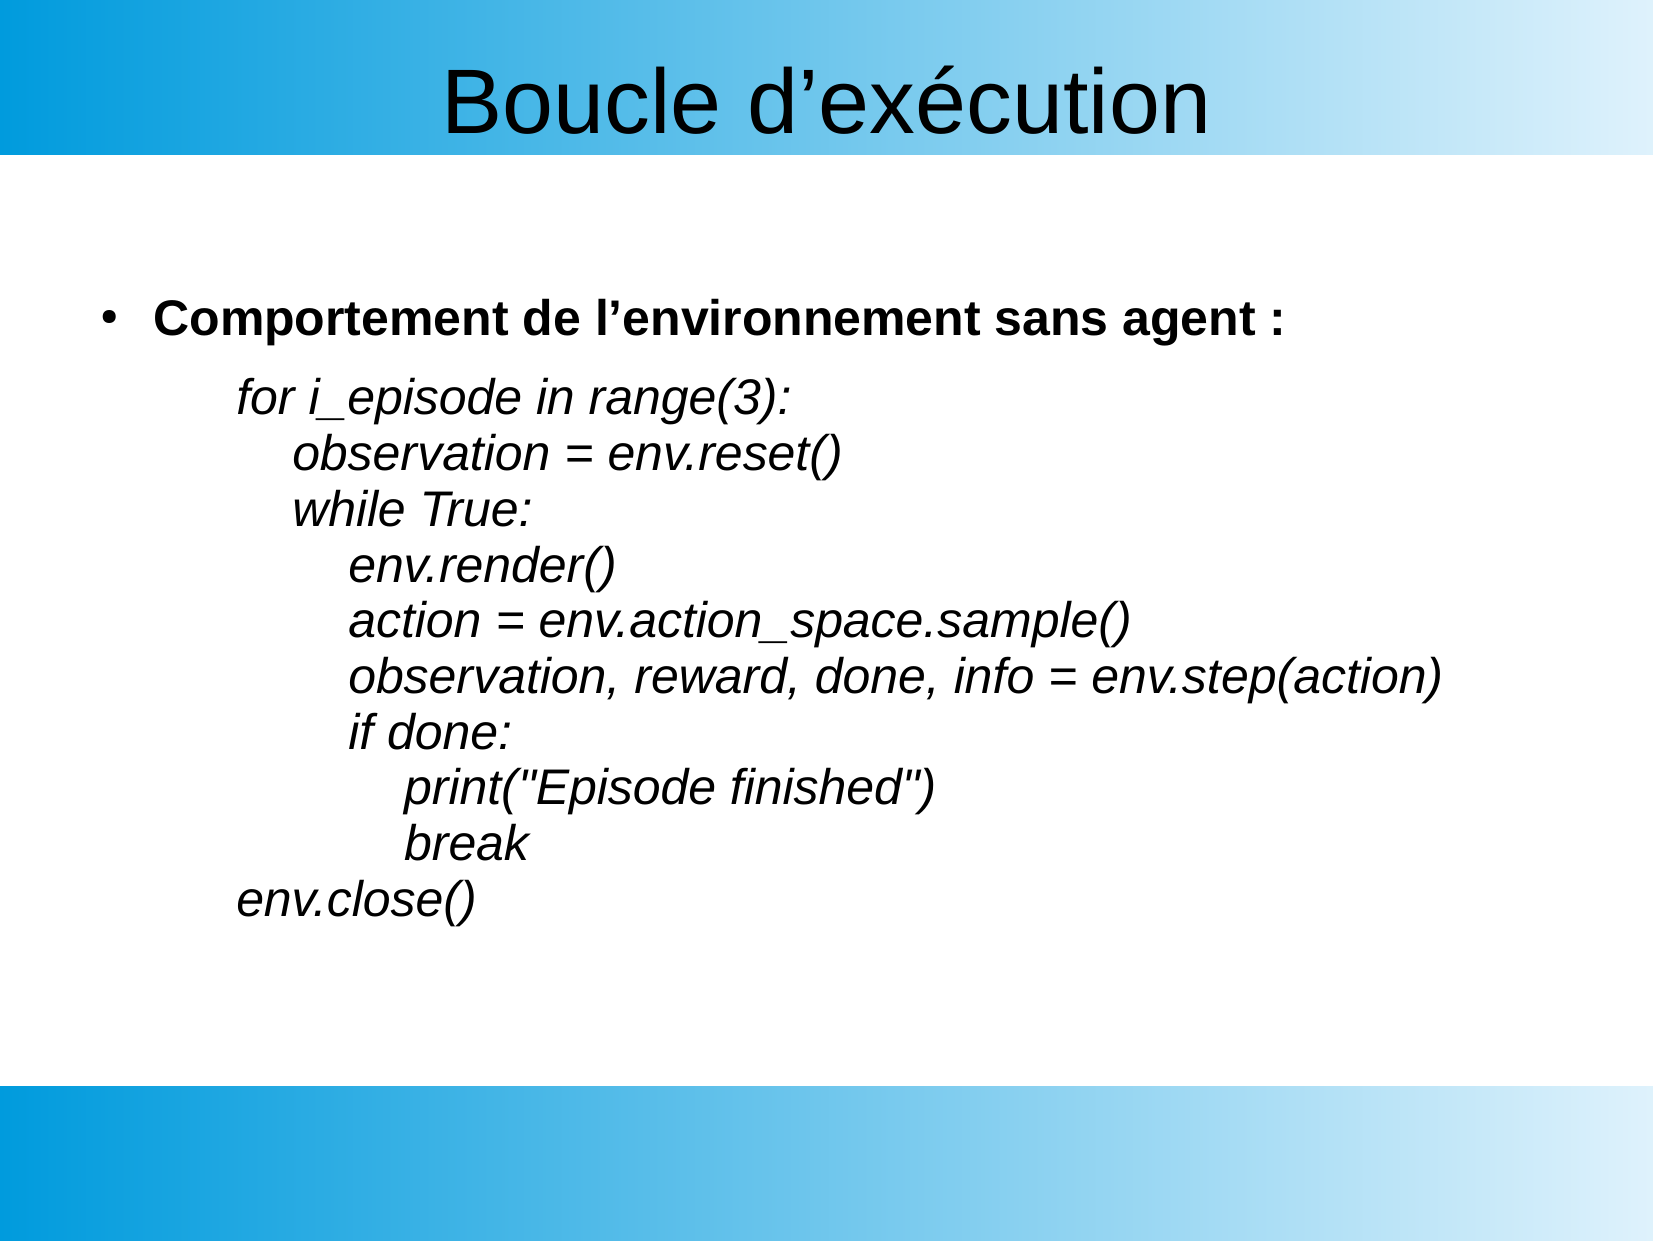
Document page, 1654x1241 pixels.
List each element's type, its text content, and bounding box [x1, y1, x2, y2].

list Comportement de l’environnement sans agent : for i_episode in range(3): observation = env.reset() while True: env.render() action = env.action_space.sample() observation, reward, done, info = env.step(action) if done: print("Episode finished") break env.close() [82, 290, 1571, 1010]
title Boucle d’exécution [82, 49, 1571, 155]
